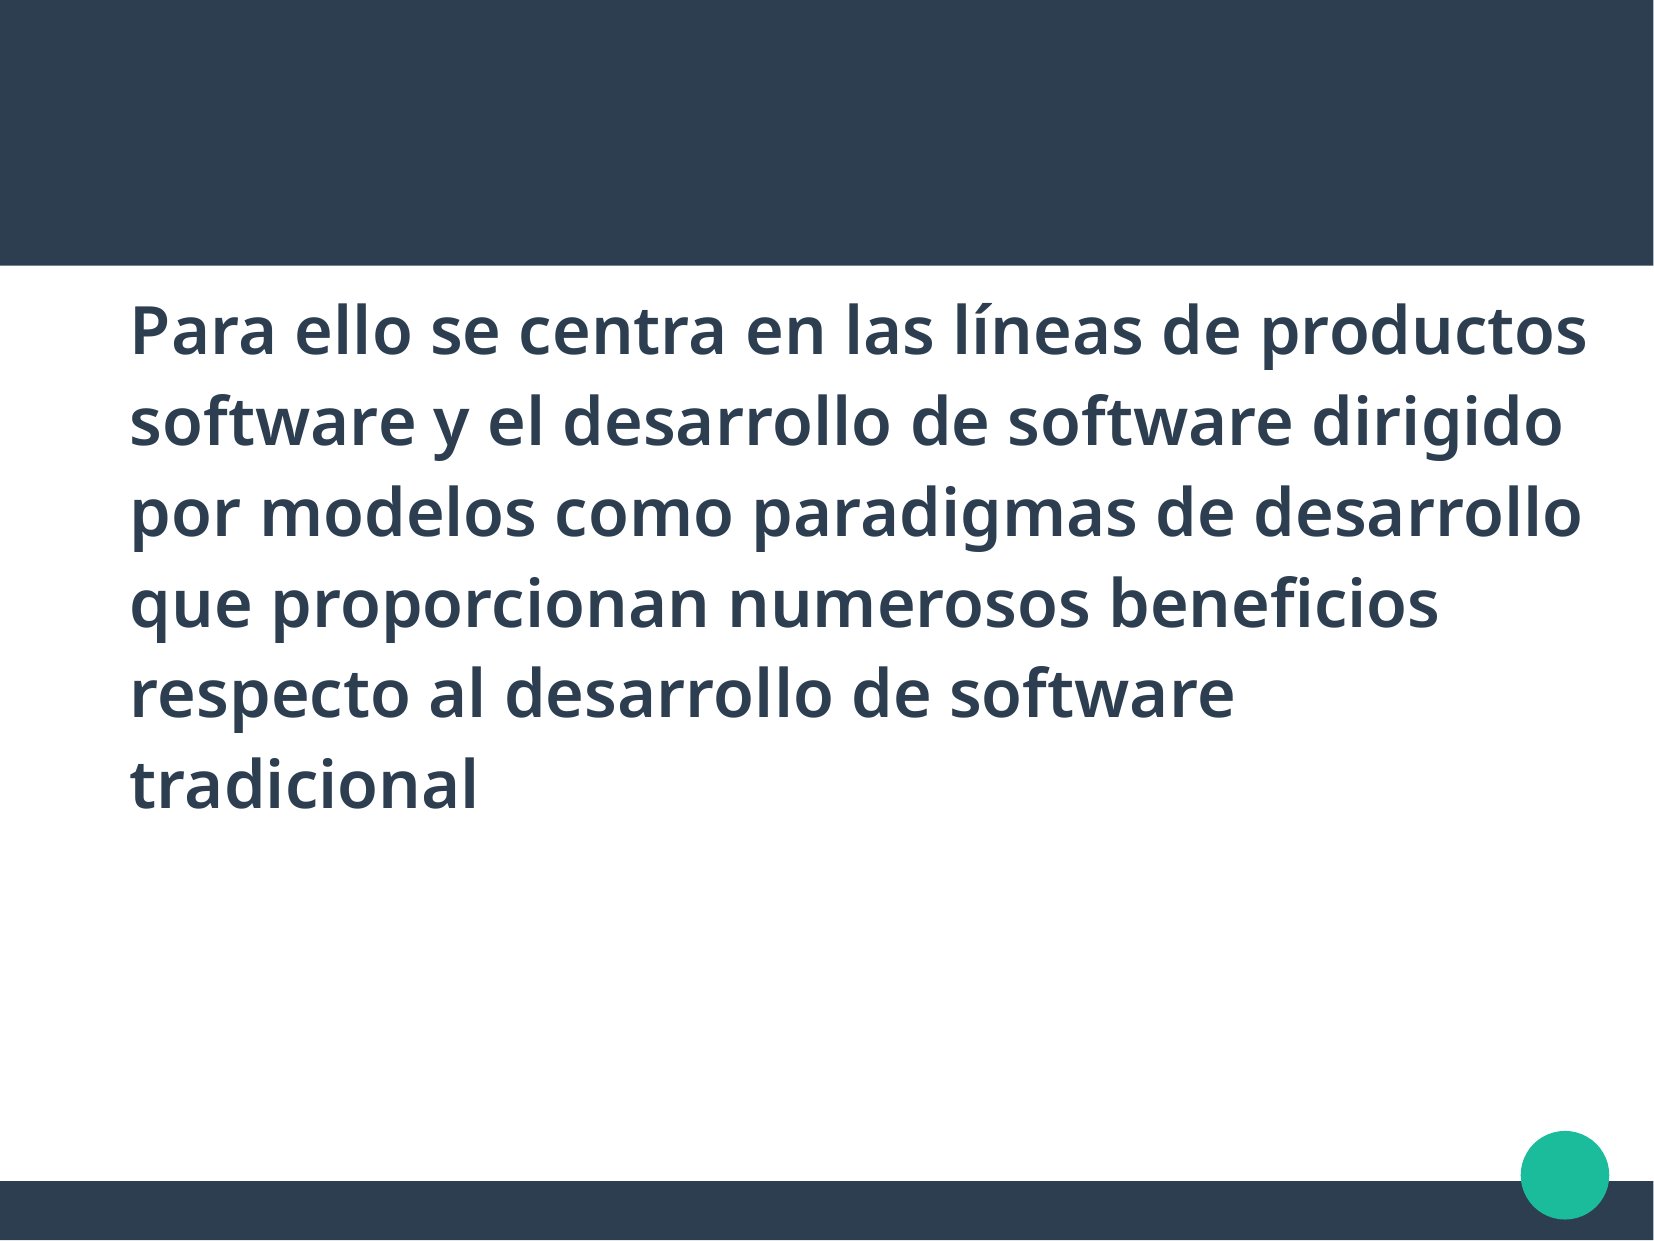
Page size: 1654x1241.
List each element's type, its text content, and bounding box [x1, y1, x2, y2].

list Para ello se centra en las líneas de productos software y el desarrollo de software dirigido por modelos como paradigmas de desarrollo que proporcionan numerosos beneficios respecto al desarrollo de software tradicional [59, 283, 1595, 1152]
